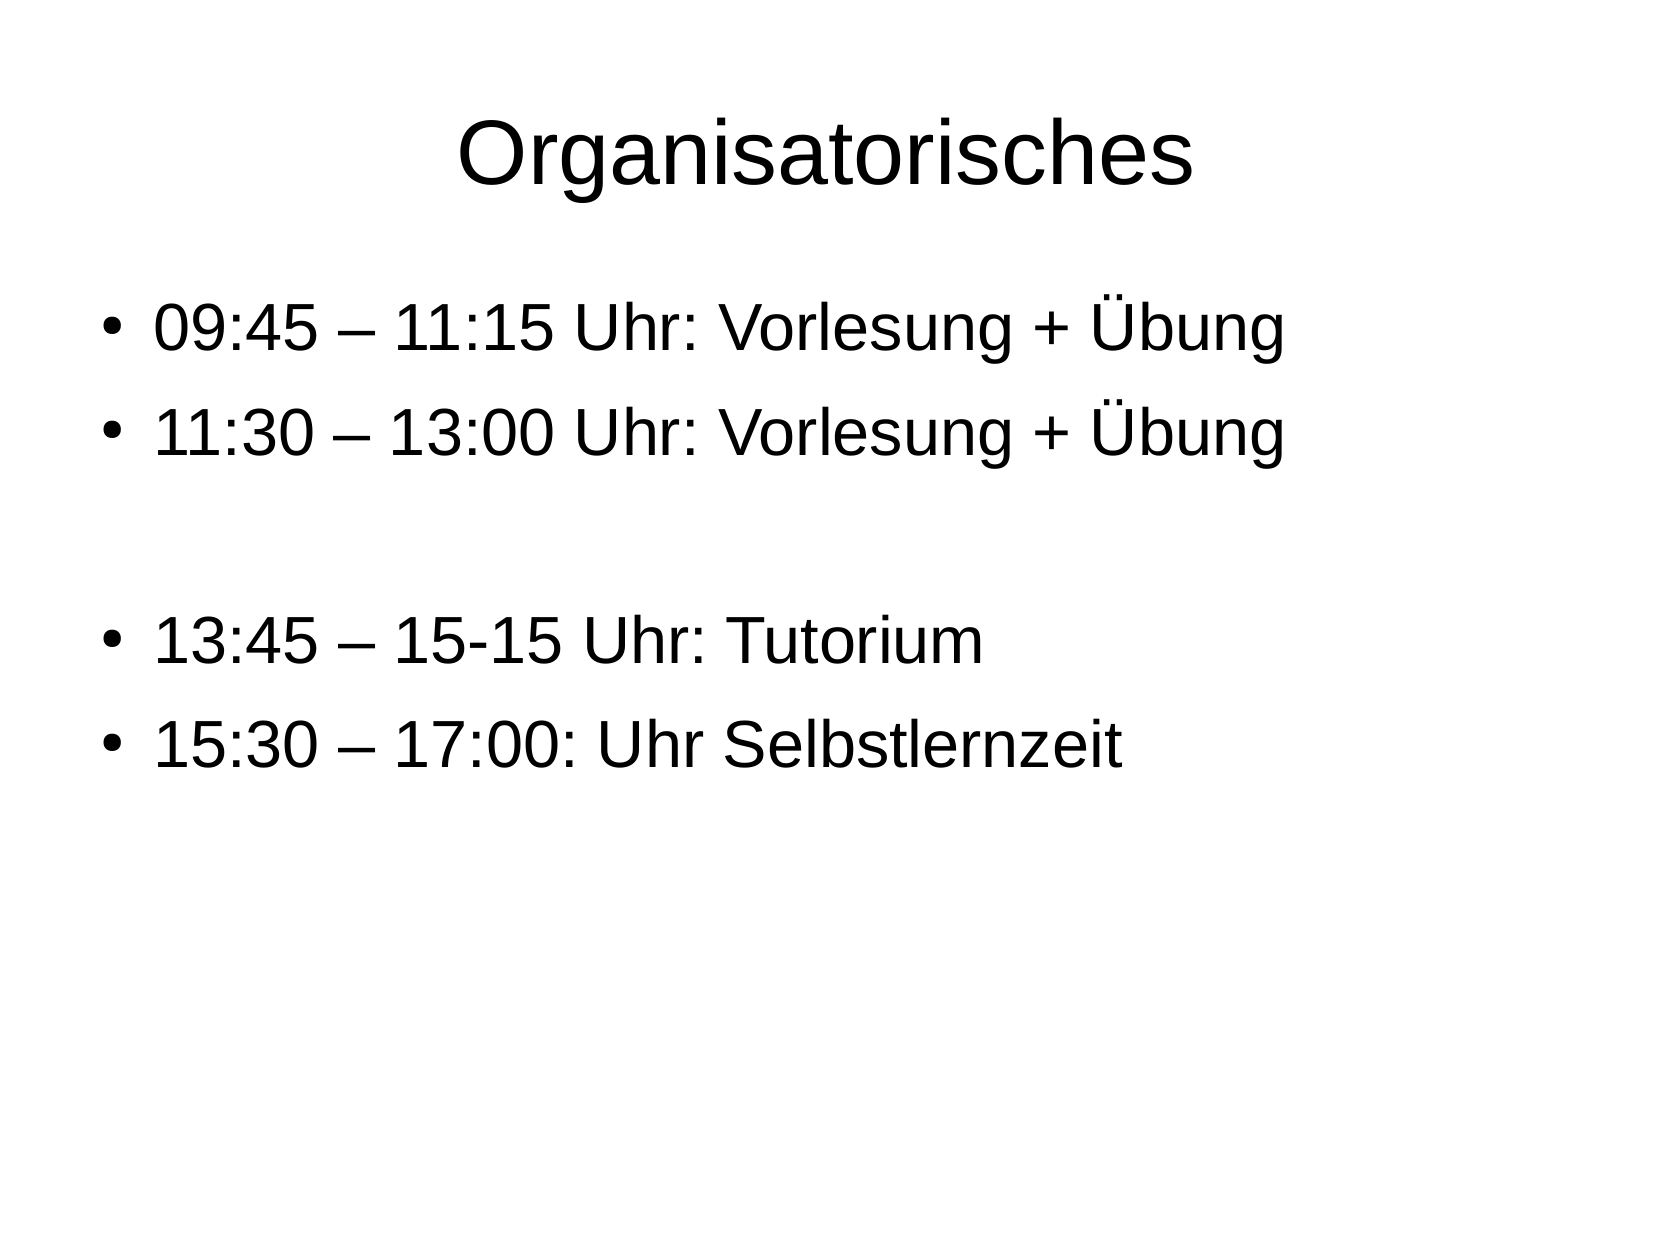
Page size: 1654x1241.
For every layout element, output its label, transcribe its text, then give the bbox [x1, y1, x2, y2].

title Organisatorisches [82, 49, 1571, 257]
list 09:45 – 11:15 Uhr: Vorlesung + Übung 11:30 – 13:00 Uhr: Vorlesung + Übung 13:45 – 15-15 Uhr: Tutorium 15:30 – 17:00: Uhr Selbstlernzeit [82, 290, 1571, 1010]
